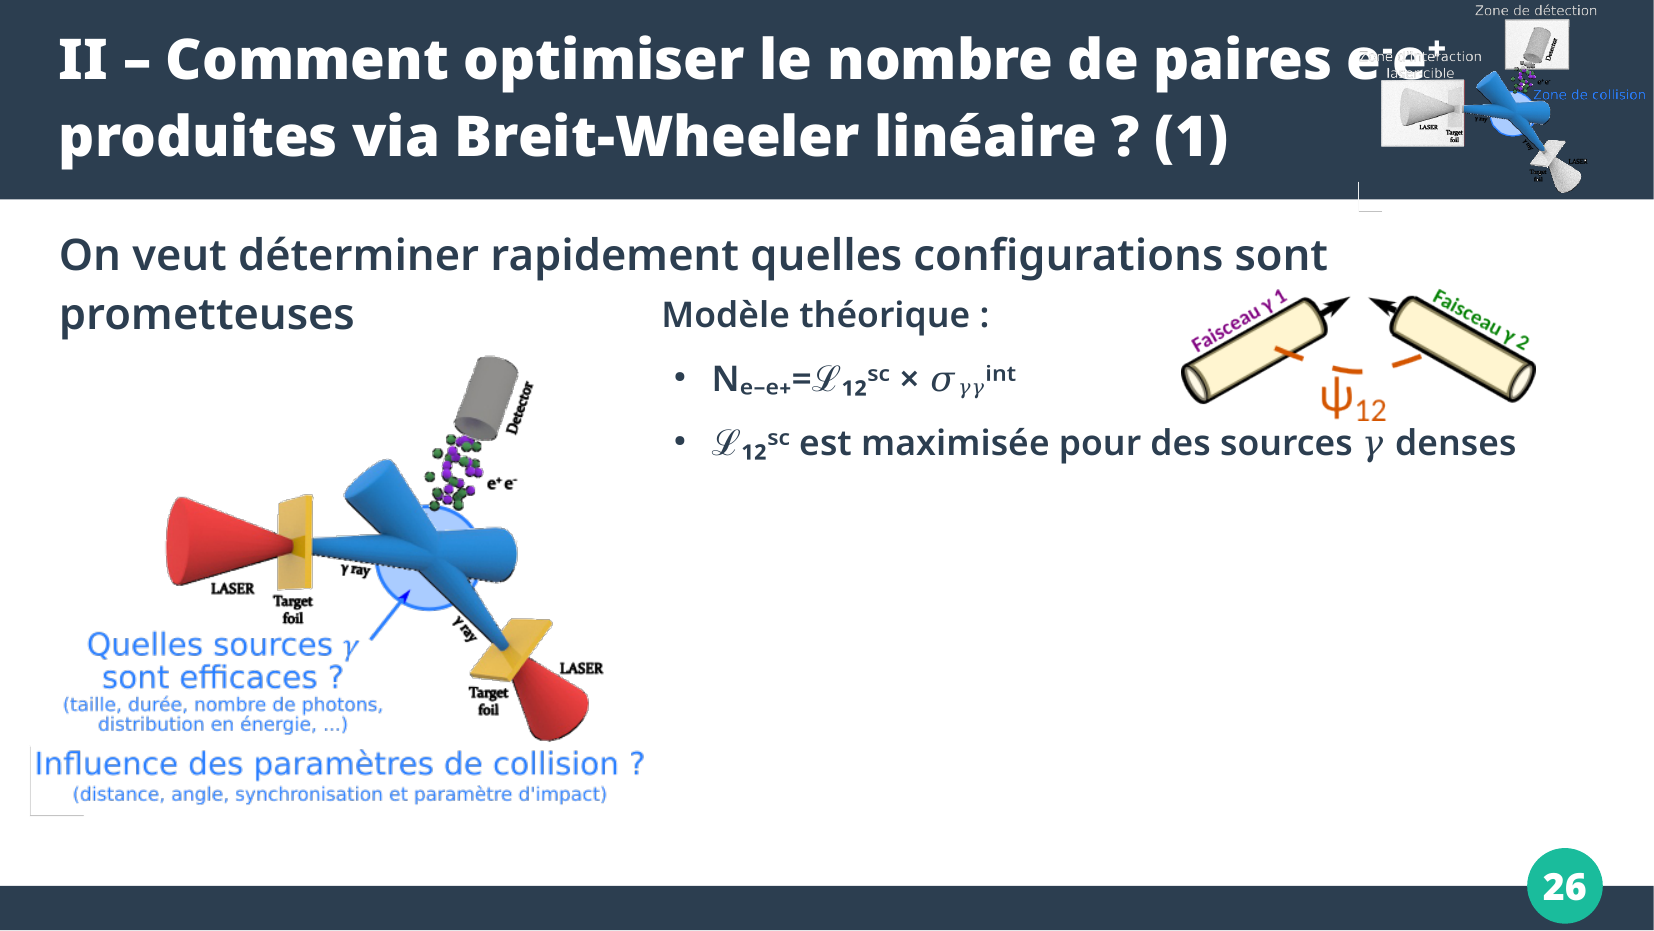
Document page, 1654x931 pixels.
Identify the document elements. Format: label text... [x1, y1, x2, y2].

picture [1181, 288, 1536, 421]
list On veut déterminer rapidement quelles configurations sont prometteuses [59, 223, 1595, 343]
list Modèle théorique : Nₑ₋ₑ₊=ℒ₁₂ˢᶜ × 𝜎𝛾𝛾ⁱⁿᵗ ℒ₁₂ˢᶜ est maximisée pour des sources 𝛾 denses [661, 289, 1636, 467]
picture [1358, 0, 1654, 212]
picture [29, 324, 650, 817]
title II – Comment optimiser le nombre de paires e-e+ produites via Breit-Wheeler linéaire ? (1) [59, 37, 1358, 155]
